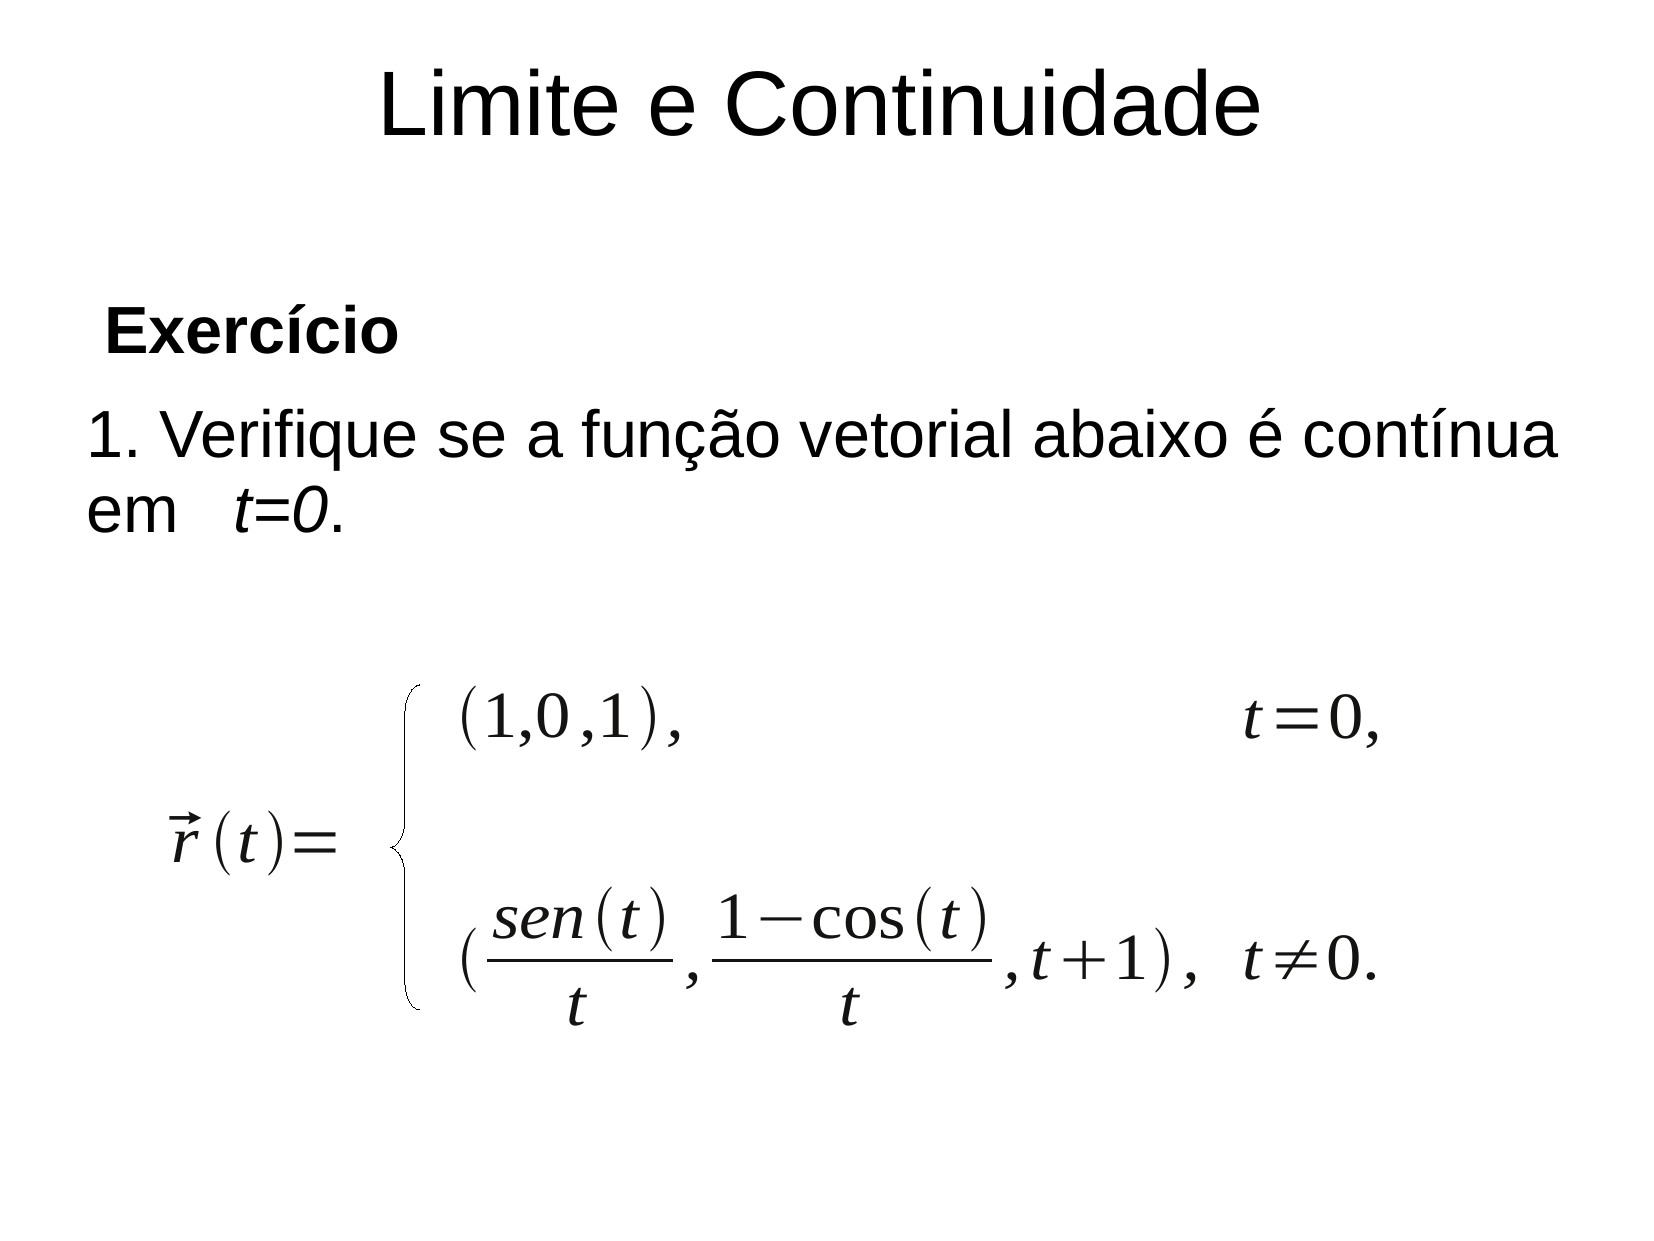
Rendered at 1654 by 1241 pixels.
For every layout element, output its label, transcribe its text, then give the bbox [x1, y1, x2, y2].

chart [450, 679, 691, 756]
title Limite e Continuidade [77, 7, 1566, 200]
chart [159, 803, 351, 880]
chart [1236, 679, 1388, 753]
list Exercício 1. Verifique se a função vetorial abaixo é contínua em t=0. [85, 292, 1575, 1152]
chart [450, 879, 1388, 1040]
